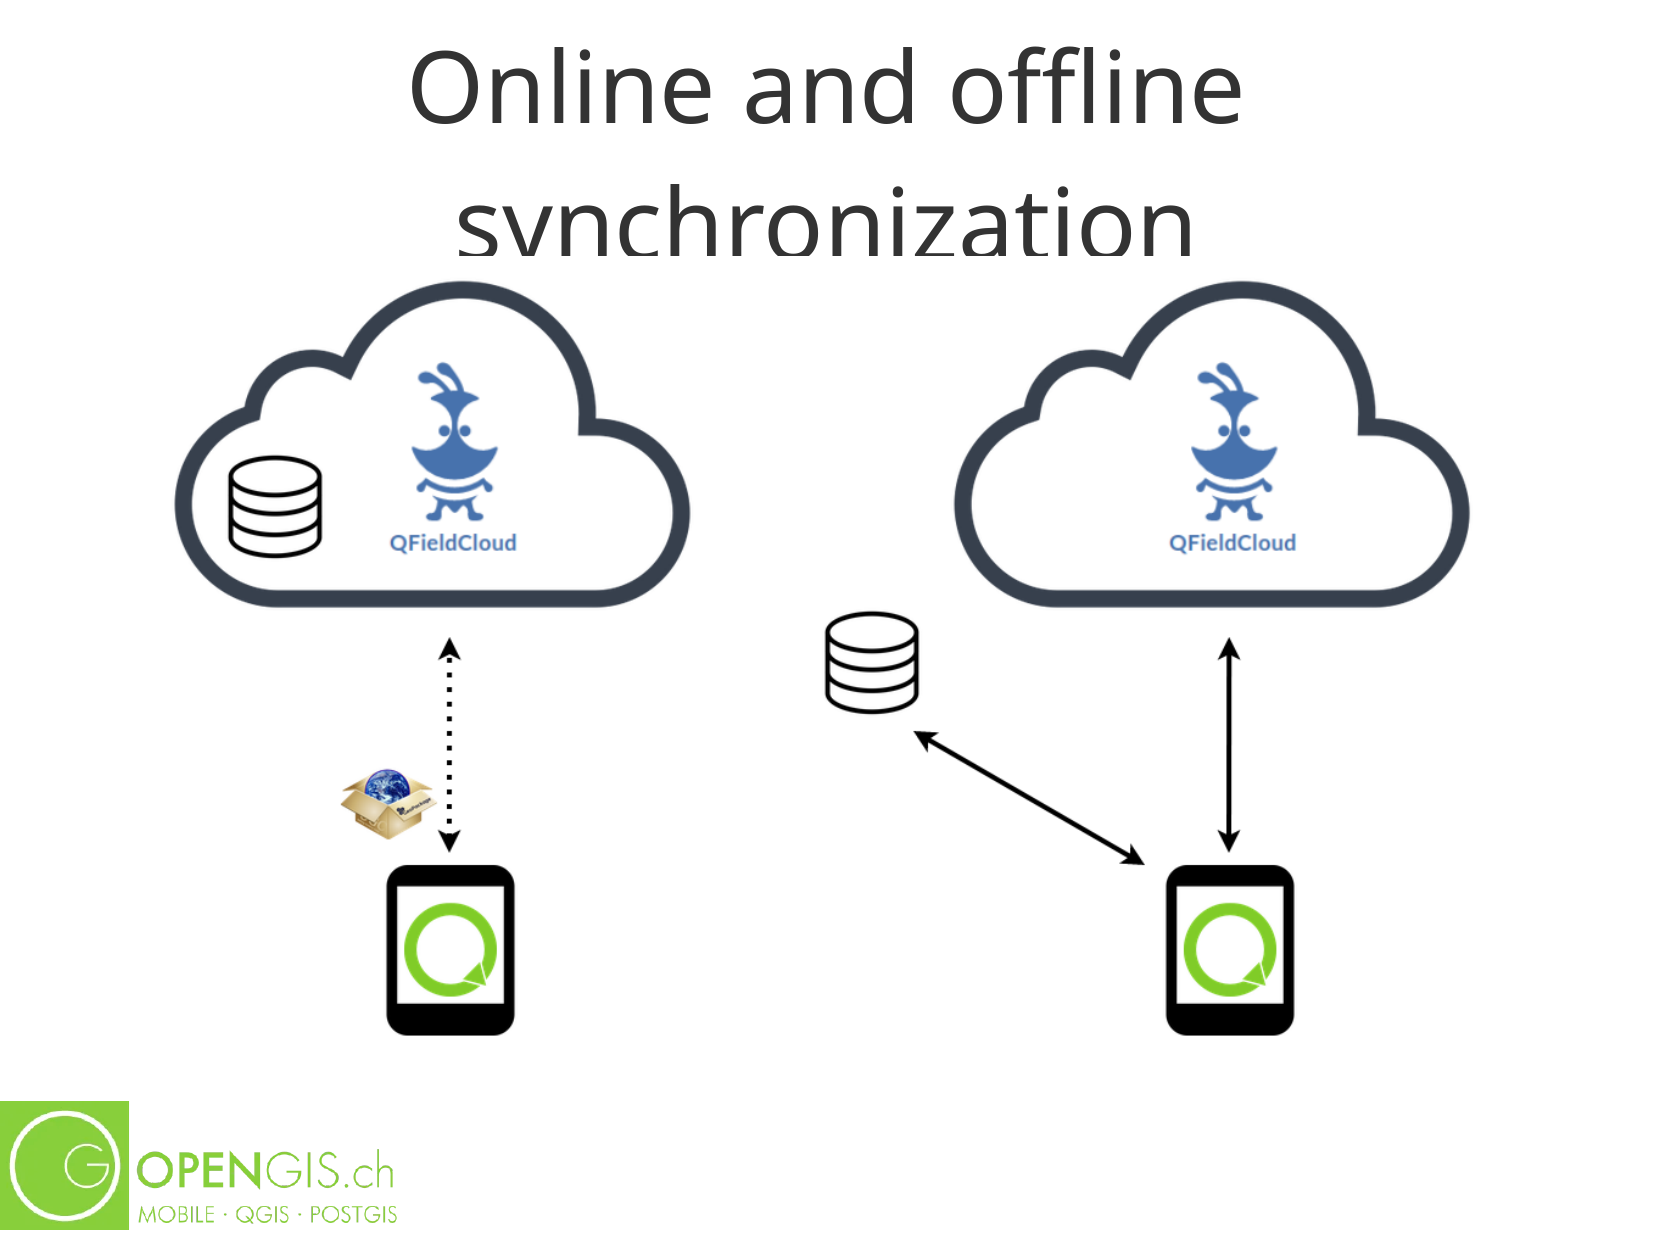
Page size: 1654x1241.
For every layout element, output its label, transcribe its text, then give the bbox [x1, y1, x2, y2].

title Online and offline synchronization [82, 49, 1571, 257]
picture [0, 256, 1486, 1230]
